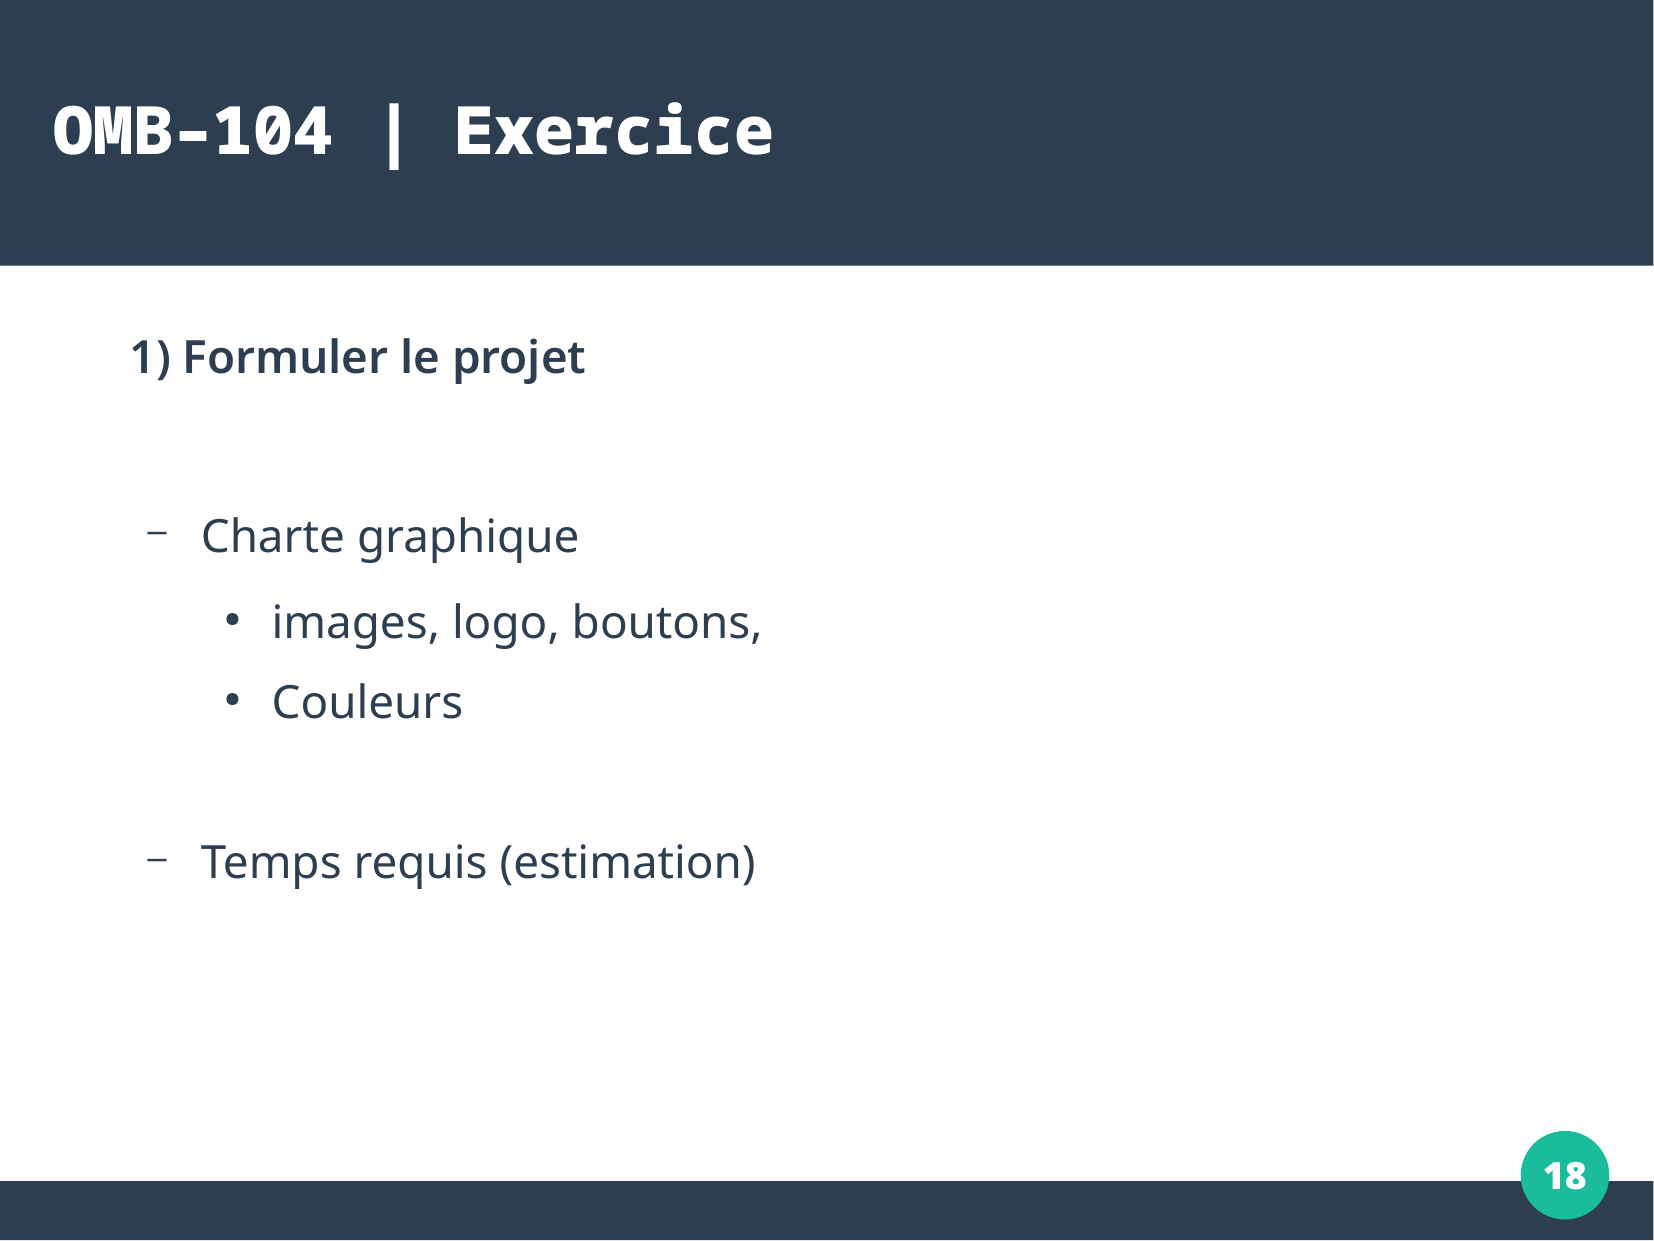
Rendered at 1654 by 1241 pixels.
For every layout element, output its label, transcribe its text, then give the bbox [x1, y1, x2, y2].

title OMB–104 | Exercice [54, 49, 1590, 207]
list 1) Formuler le projet Charte graphique images, logo, boutons, Couleurs Temps requis (estimation) [59, 324, 1595, 1152]
